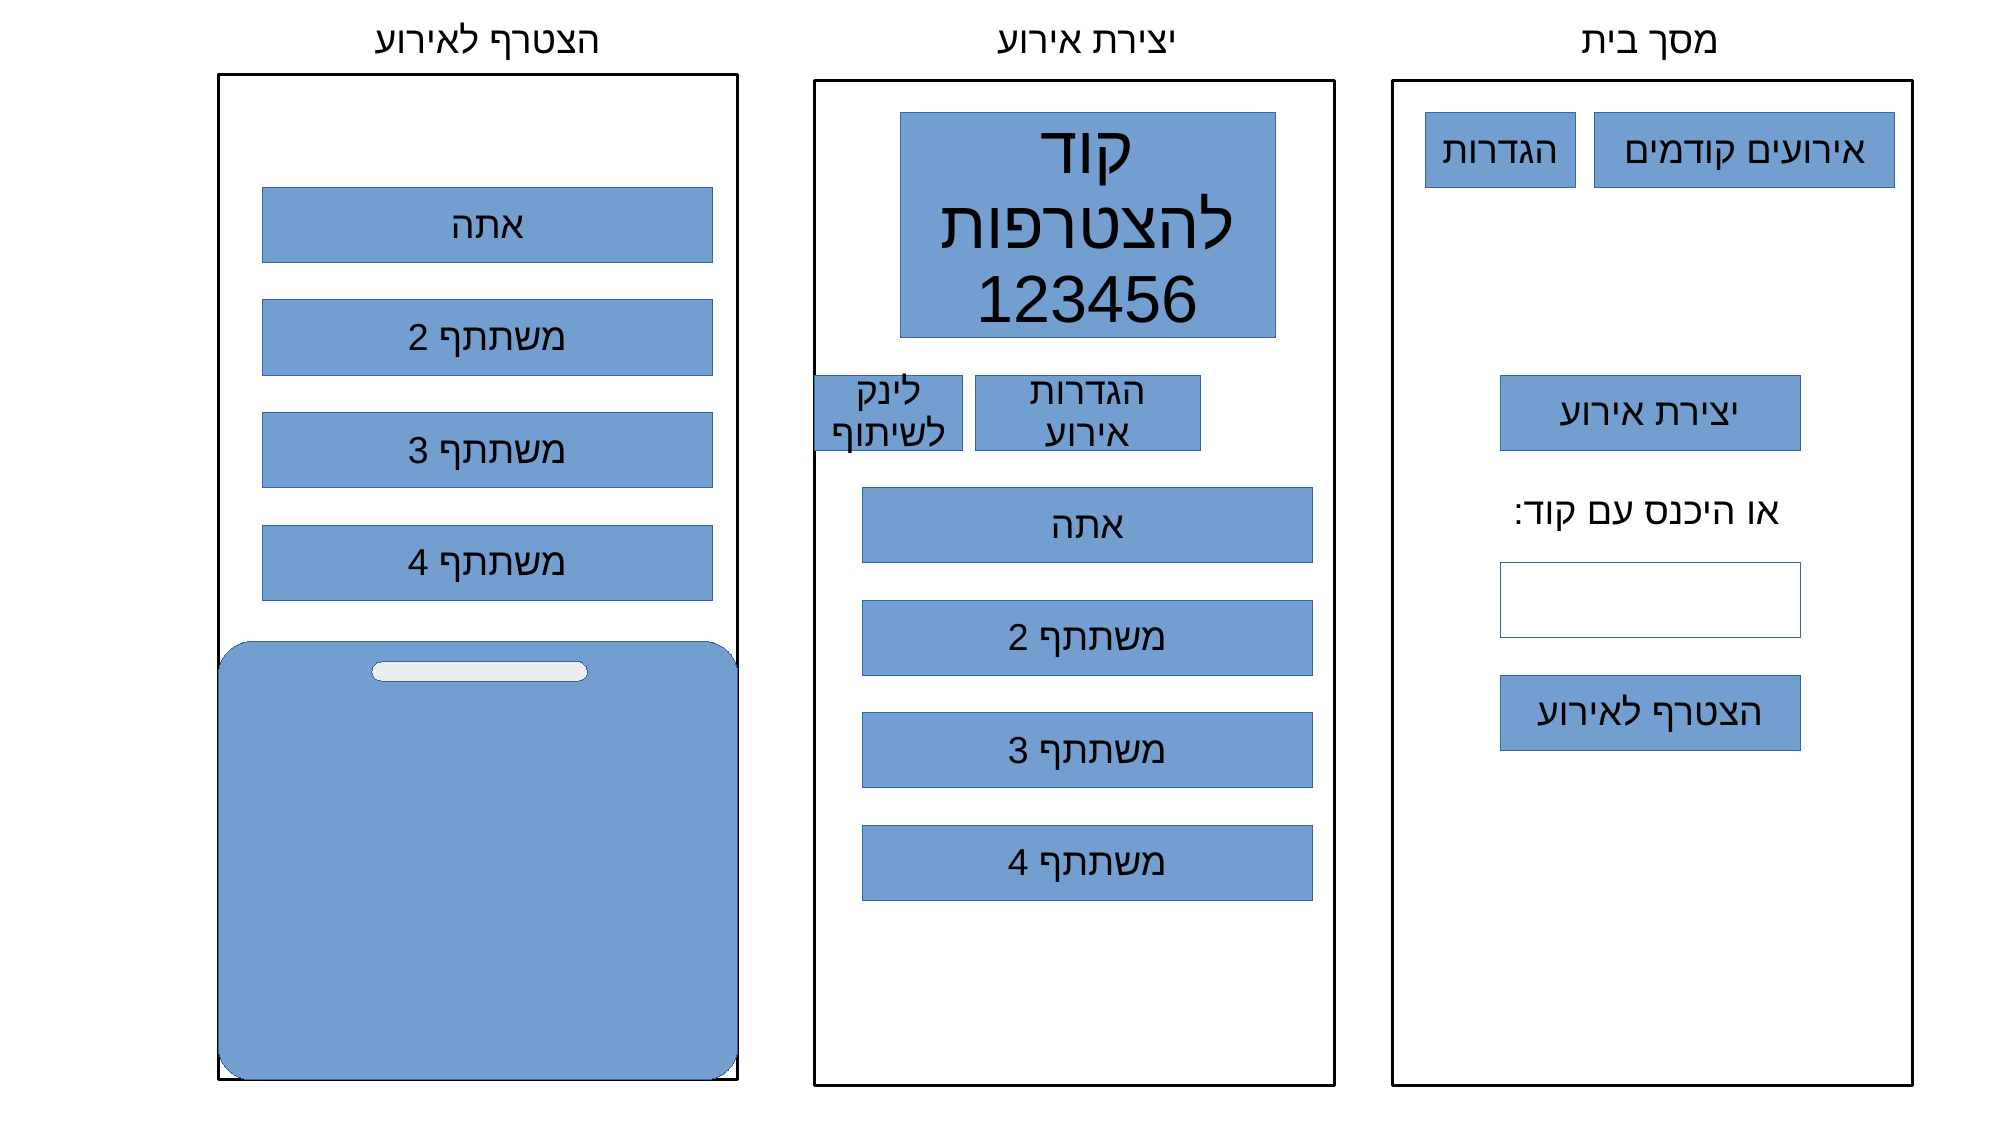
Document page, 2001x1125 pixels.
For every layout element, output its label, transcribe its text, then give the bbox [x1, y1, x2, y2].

text_box הצטרף לאירוע [337, 11, 638, 69]
text_box משתתף 4 [862, 825, 1313, 901]
text_box לינק לשיתוף [814, 375, 963, 451]
text_box משתתף 3 [862, 712, 1313, 788]
text_box משתתף 2 [262, 299, 713, 376]
text_box [814, 80, 1335, 1086]
text_box משתתף 4 [262, 525, 713, 601]
text_box :או היכנס עם קוד [1483, 474, 1811, 550]
text_box מסך בית [1500, 11, 1801, 69]
text_box [218, 74, 738, 1080]
text_box הגדרות [1425, 112, 1576, 188]
text_box הצטרף לאירוע [1500, 675, 1801, 751]
text_box אתה [862, 487, 1313, 563]
text_box משתתף 2 [862, 600, 1313, 676]
text_box הגדרות אירוע [975, 375, 1201, 451]
text_box קוד להצטרפות 123456 [900, 112, 1276, 338]
text_box אירועים קודמים [1594, 112, 1895, 188]
text_box משתתף 3 [262, 412, 713, 488]
text_box יצירת אירוע [937, 11, 1238, 69]
text_box אתה [262, 187, 713, 263]
text_box [1392, 80, 1913, 1086]
text_box יצירת אירוע [1500, 375, 1801, 451]
